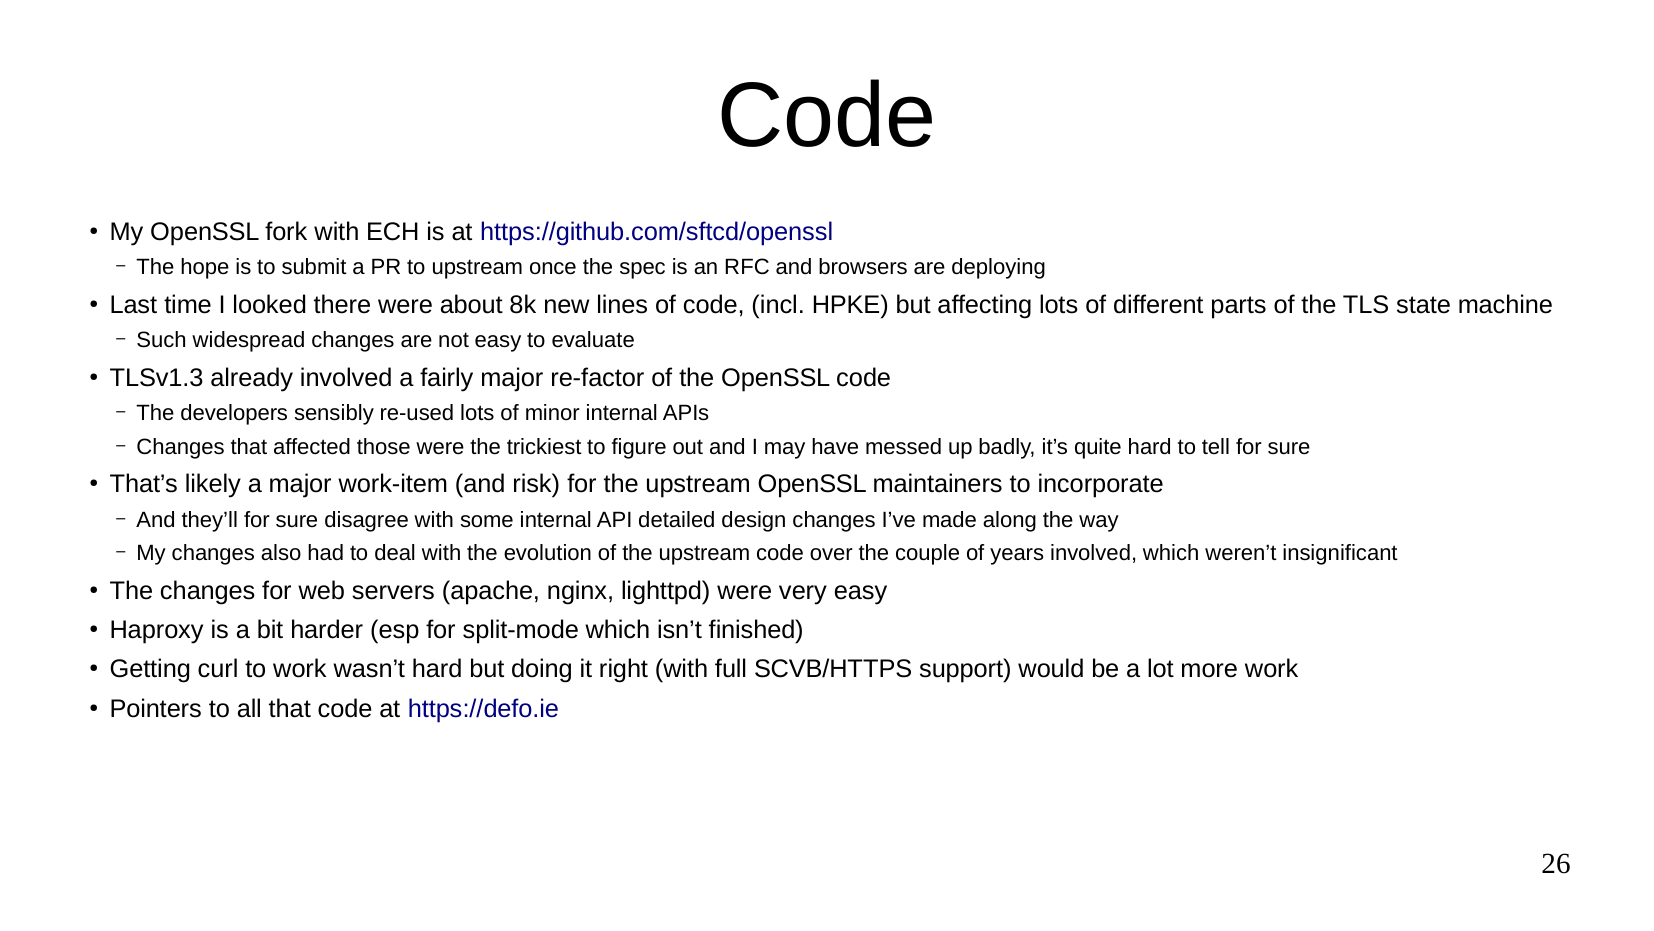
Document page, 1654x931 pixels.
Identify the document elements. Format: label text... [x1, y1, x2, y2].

title Code [82, 37, 1571, 193]
list My OpenSSL fork with ECH is at https://github.com/sftcd/openssl The hope is to submit a PR to upstream once the spec is an RFC and browsers are deploying Last time I looked there were about 8k new lines of code, (incl. HPKE) but affecting lots of different parts of the TLS state machine Such widespread changes are not easy to evaluate TLSv1.3 already involved a fairly major re-factor of the OpenSSL code The developers sensibly re-used lots of minor internal APIs Changes that affected those were the trickiest to figure out and I may have messed up badly, it’s quite hard to tell for sure That’s likely a major work-item (and risk) for the upstream OpenSSL maintainers to incorporate And they’ll for sure disagree with some internal API detailed design changes I’ve made along the way My changes also had to deal with the evolution of the upstream code over the couple of years involved, which weren’t insignificant The changes for web servers (apache, nginx, lighttpd) were very easy Haproxy is a bit harder (esp for split-mode which isn’t finished) Getting curl to work wasn’t hard but doing it right (with full SCVB/HTTPS support) would be a lot more work Pointers to all that code at https://defo.ie [82, 217, 1571, 758]
